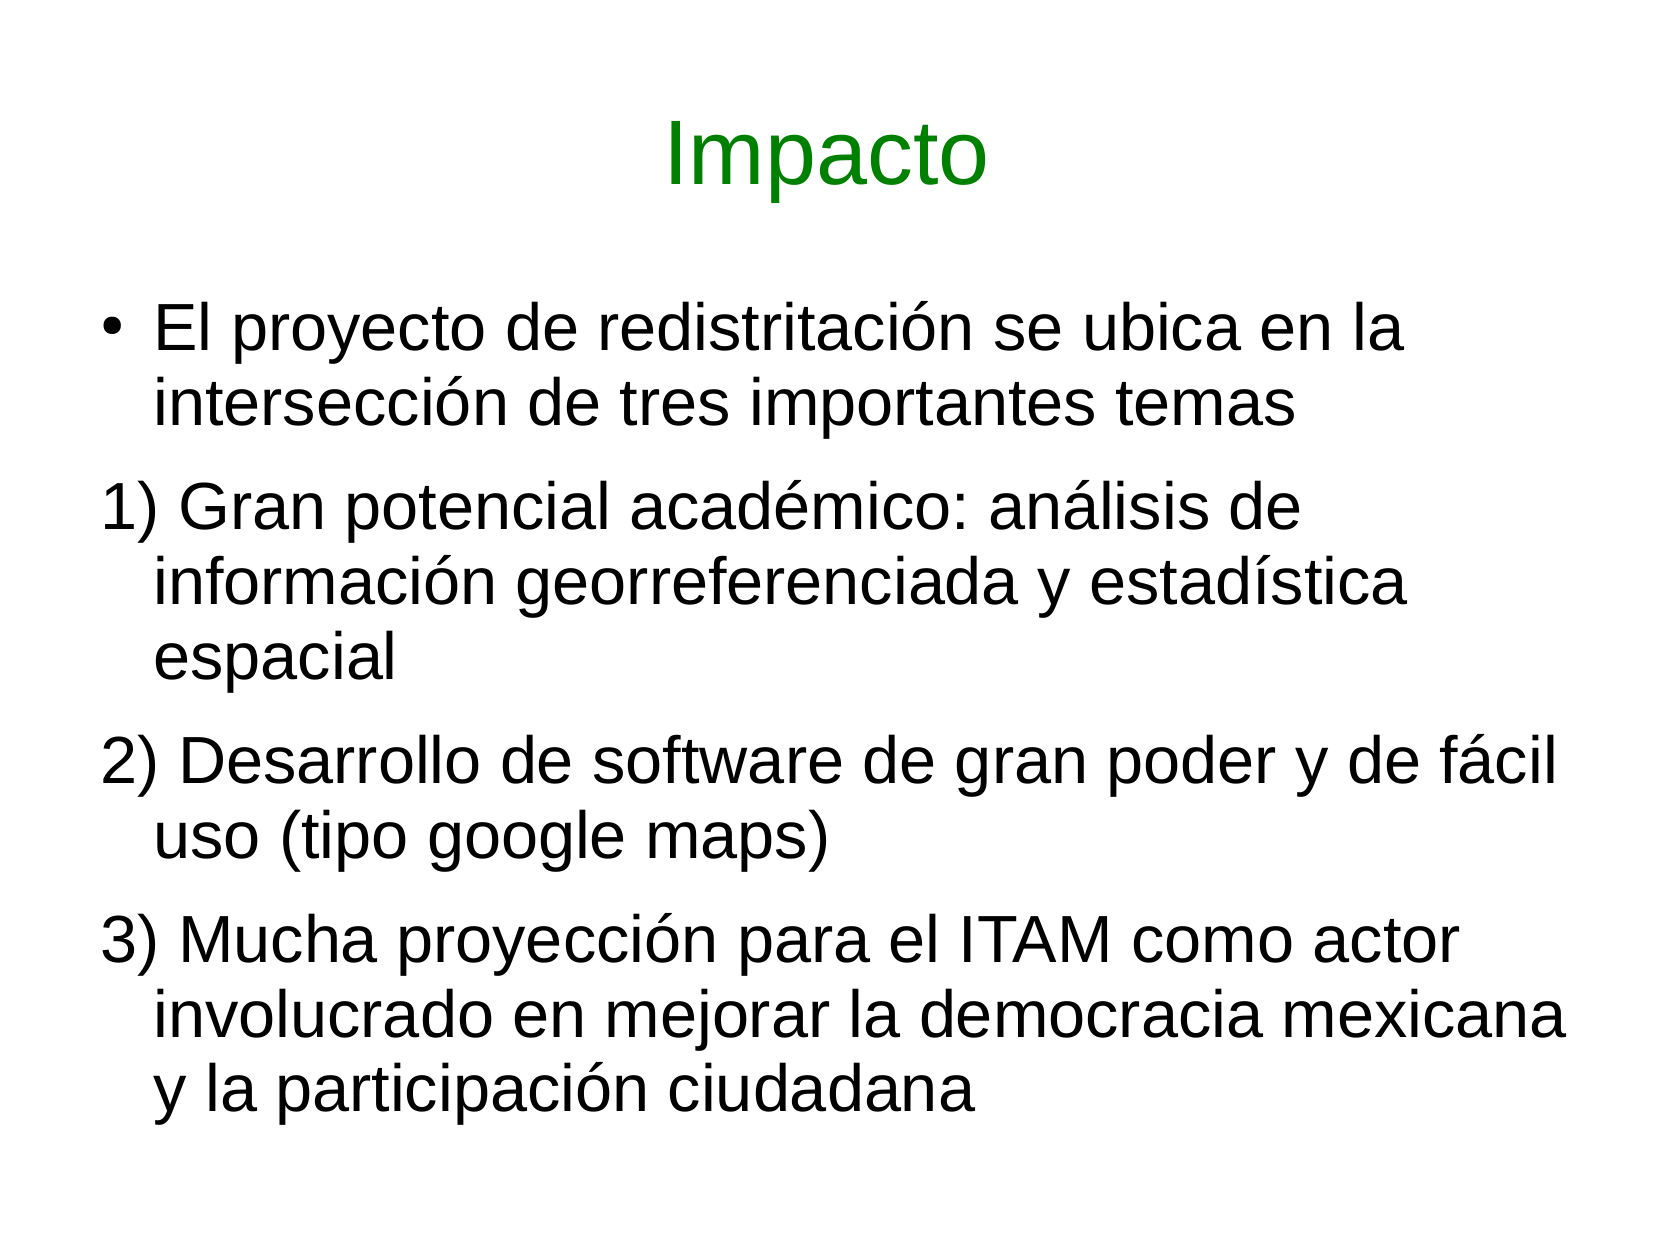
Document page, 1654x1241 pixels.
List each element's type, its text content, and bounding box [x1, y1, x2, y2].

title Impacto [82, 49, 1571, 257]
list El proyecto de redistritación se ubica en la intersección de tres importantes temas Gran potencial académico: análisis de información georreferenciada y estadística espacial Desarrollo de software de gran poder y de fácil uso (tipo google maps) Mucha proyección para el ITAM como actor involucrado en mejorar la democracia mexicana y la participación ciudadana [82, 290, 1571, 1127]
